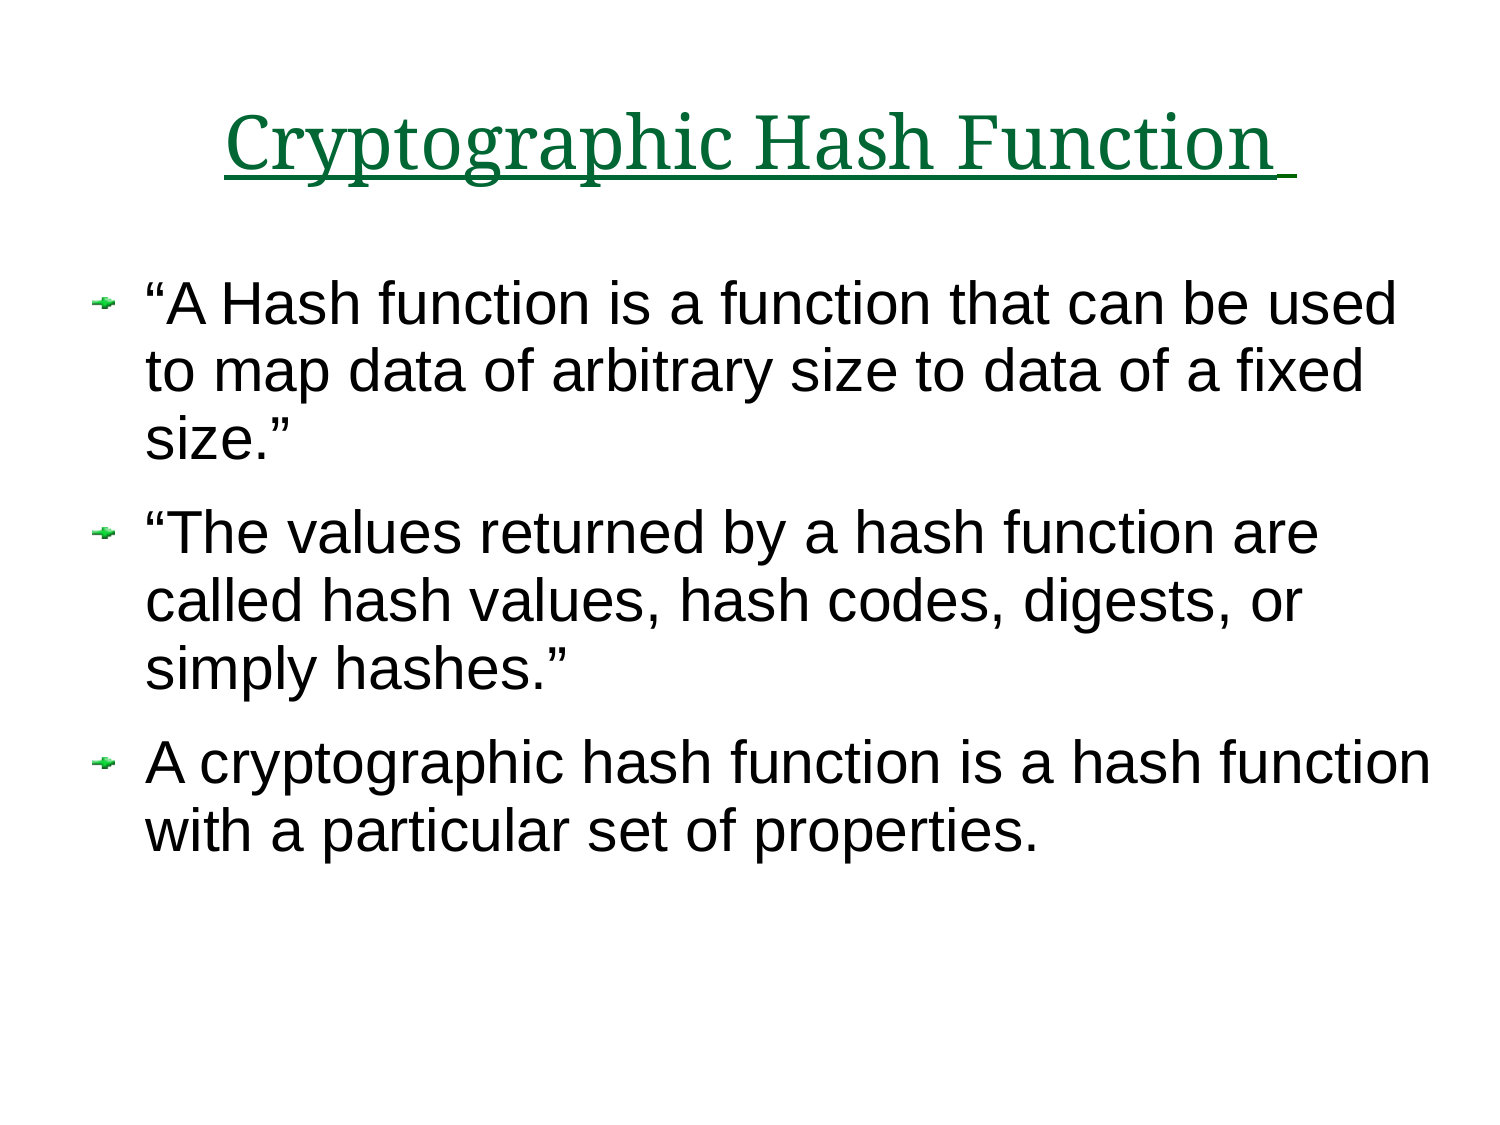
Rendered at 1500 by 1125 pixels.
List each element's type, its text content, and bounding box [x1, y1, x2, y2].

list “A Hash function is a function that can be used to map data of arbitrary size to data of a fixed size.” “The values returned by a hash function are called hash values, hash codes, digests, or simply hashes.” A cryptographic hash function is a hash function with a particular set of properties. [75, 269, 1447, 1003]
title Cryptographic Hash Function [75, 44, 1447, 236]
